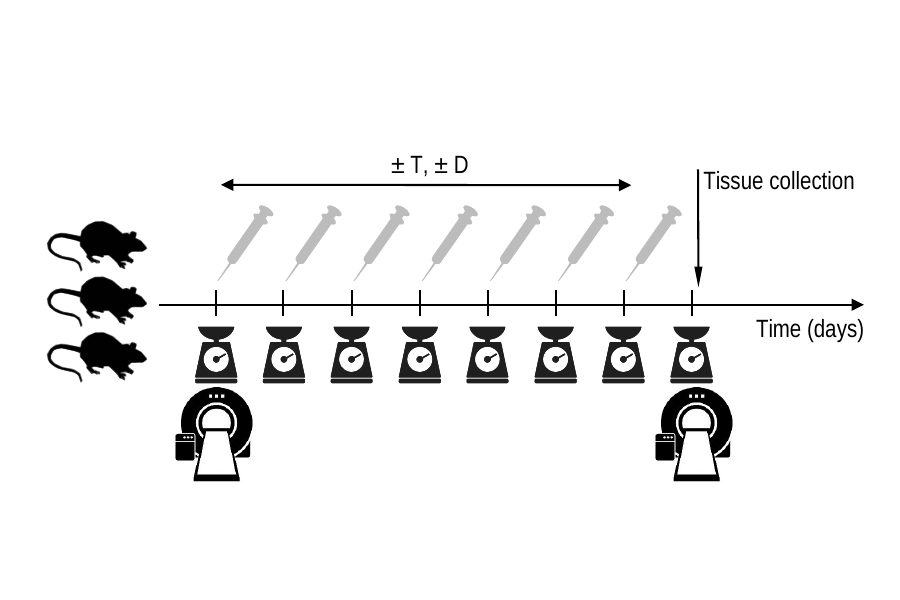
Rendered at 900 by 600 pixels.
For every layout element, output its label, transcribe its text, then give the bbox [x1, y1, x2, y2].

text_box [285, 205, 342, 281]
picture [653, 384, 735, 483]
text_box Tissue collection [703, 164, 900, 282]
text_box [398, 326, 441, 384]
text_box [195, 326, 238, 384]
text_box [46, 276, 148, 328]
text_box Time (days) [685, 312, 865, 349]
text_box [46, 331, 148, 383]
text_box [625, 205, 682, 281]
text_box [217, 205, 274, 281]
text_box [558, 205, 614, 281]
text_box [353, 205, 410, 281]
text_box [489, 205, 546, 281]
text_box [534, 326, 577, 384]
text_box [670, 326, 713, 384]
picture [173, 384, 255, 483]
text_box [466, 326, 509, 384]
text_box [421, 205, 478, 281]
text_box [330, 326, 373, 384]
text_box ± T, ± D [173, 133, 679, 194]
text_box [46, 220, 148, 272]
text_box [602, 326, 645, 384]
text_box [262, 326, 305, 384]
